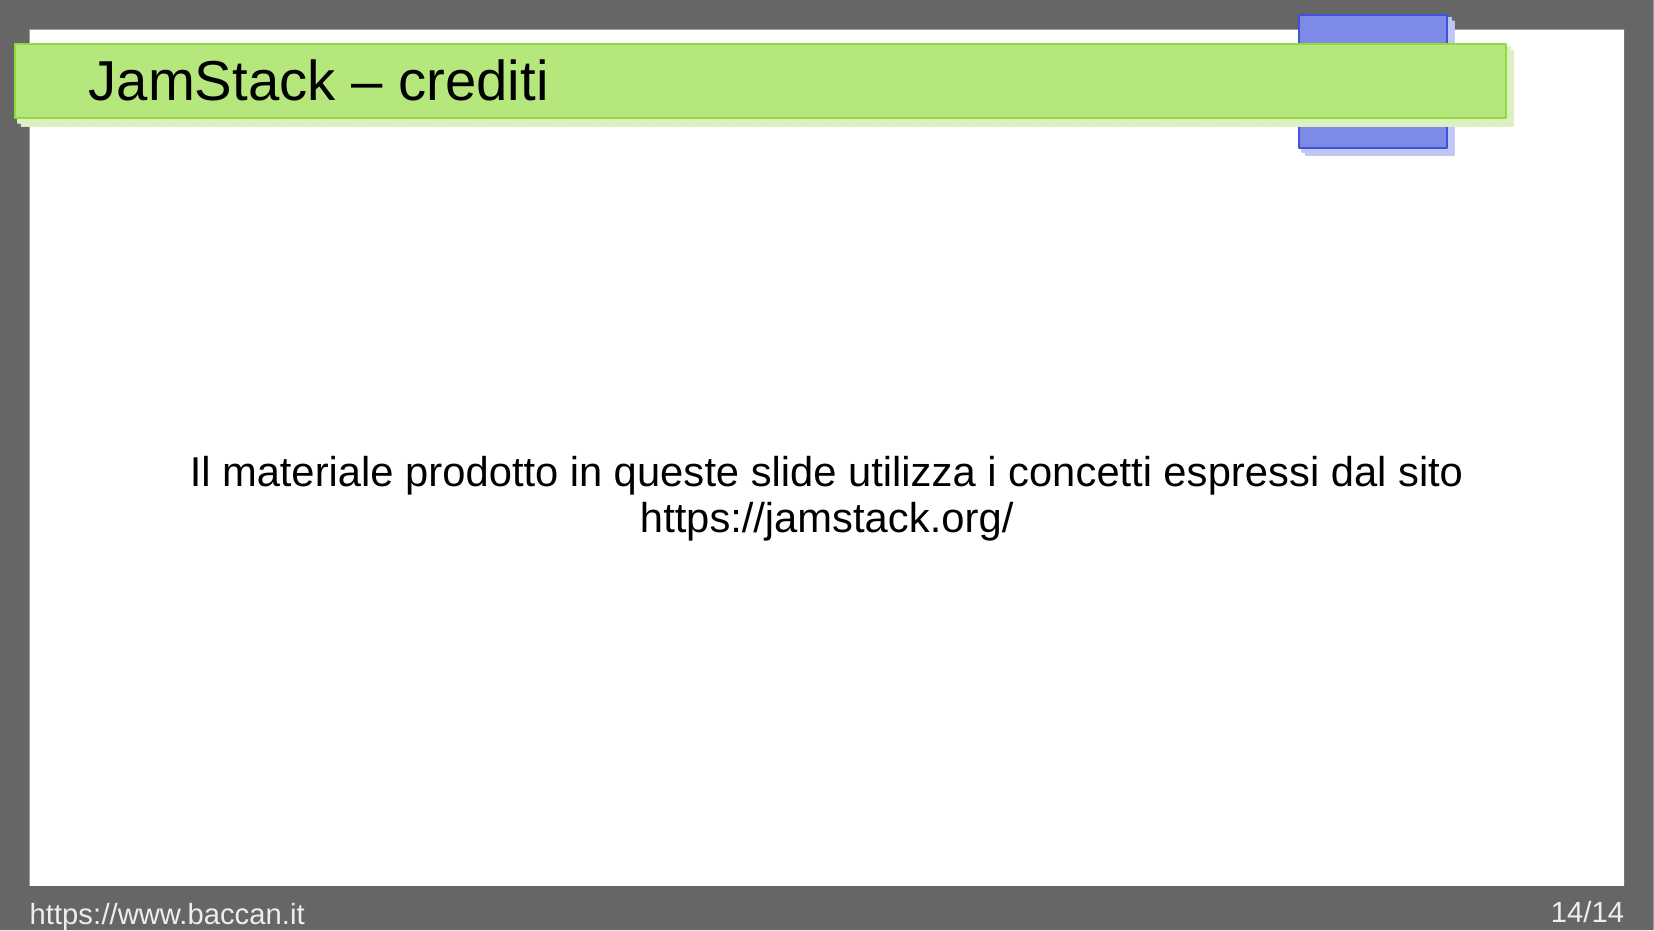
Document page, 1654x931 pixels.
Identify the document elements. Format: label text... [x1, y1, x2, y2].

text_box Il materiale prodotto in queste slide utilizza i concetti espressi dal sito https://jamstack.org/ [88, 169, 1565, 821]
title JamStack – crediti [88, 44, 1506, 119]
